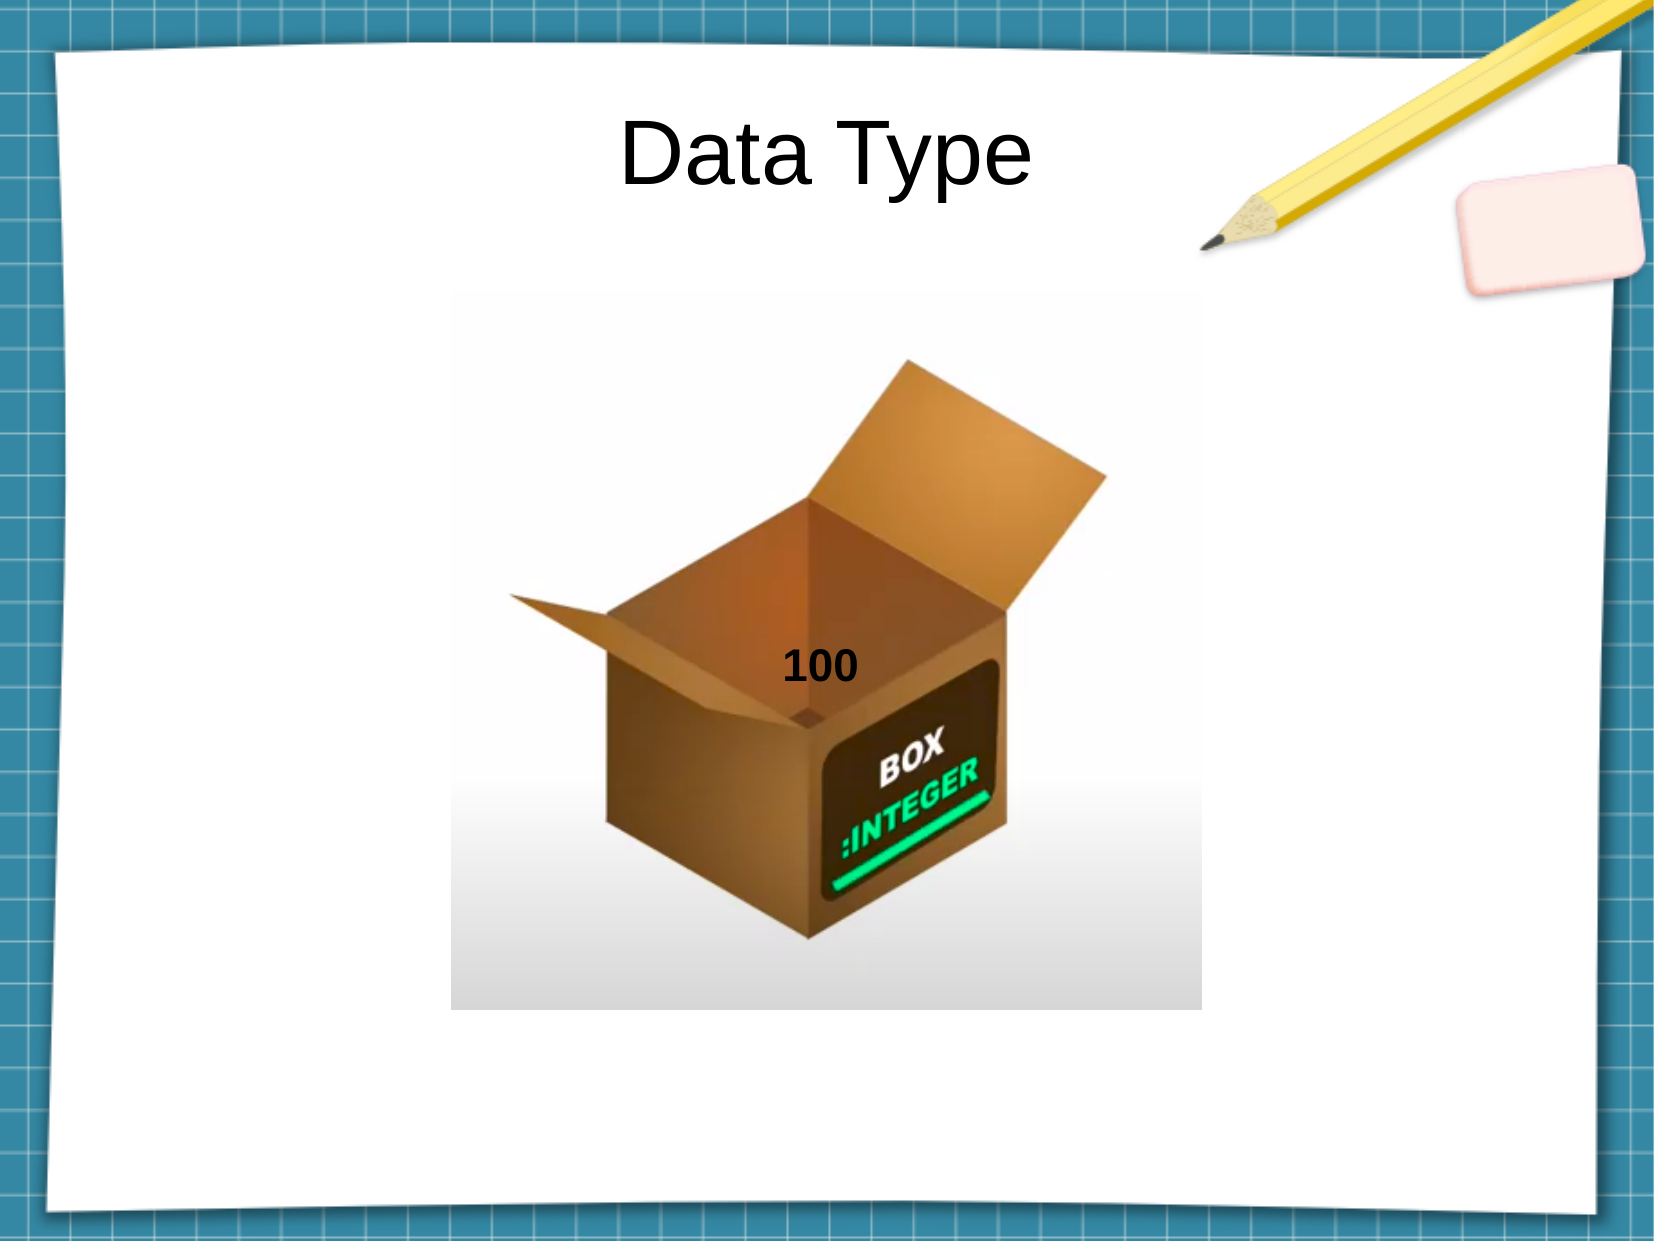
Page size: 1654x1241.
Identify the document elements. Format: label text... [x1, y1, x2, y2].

text_box 100 [767, 632, 1100, 699]
picture [0, 0, 1654, 1241]
title Data Type [82, 49, 1571, 257]
